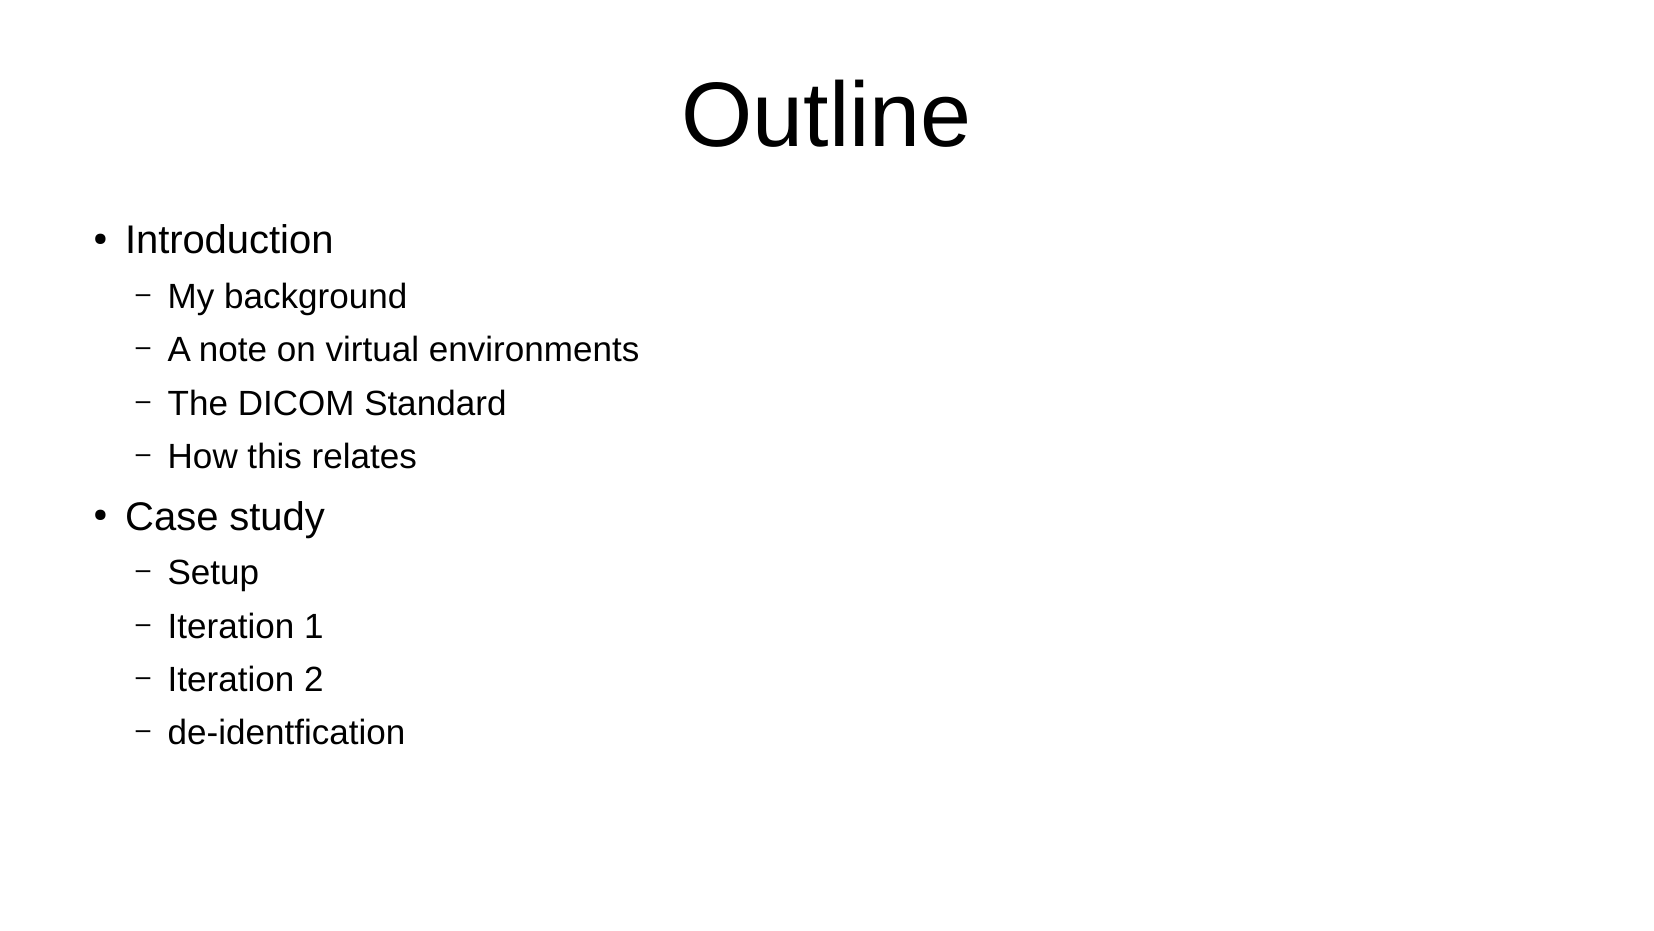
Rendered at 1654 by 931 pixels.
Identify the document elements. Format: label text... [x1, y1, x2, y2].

list Introduction My background A note on virtual environments The DICOM Standard How this relates Case study Setup Iteration 1 Iteration 2 de-identfication [82, 217, 1571, 758]
title Outline [82, 37, 1571, 193]
